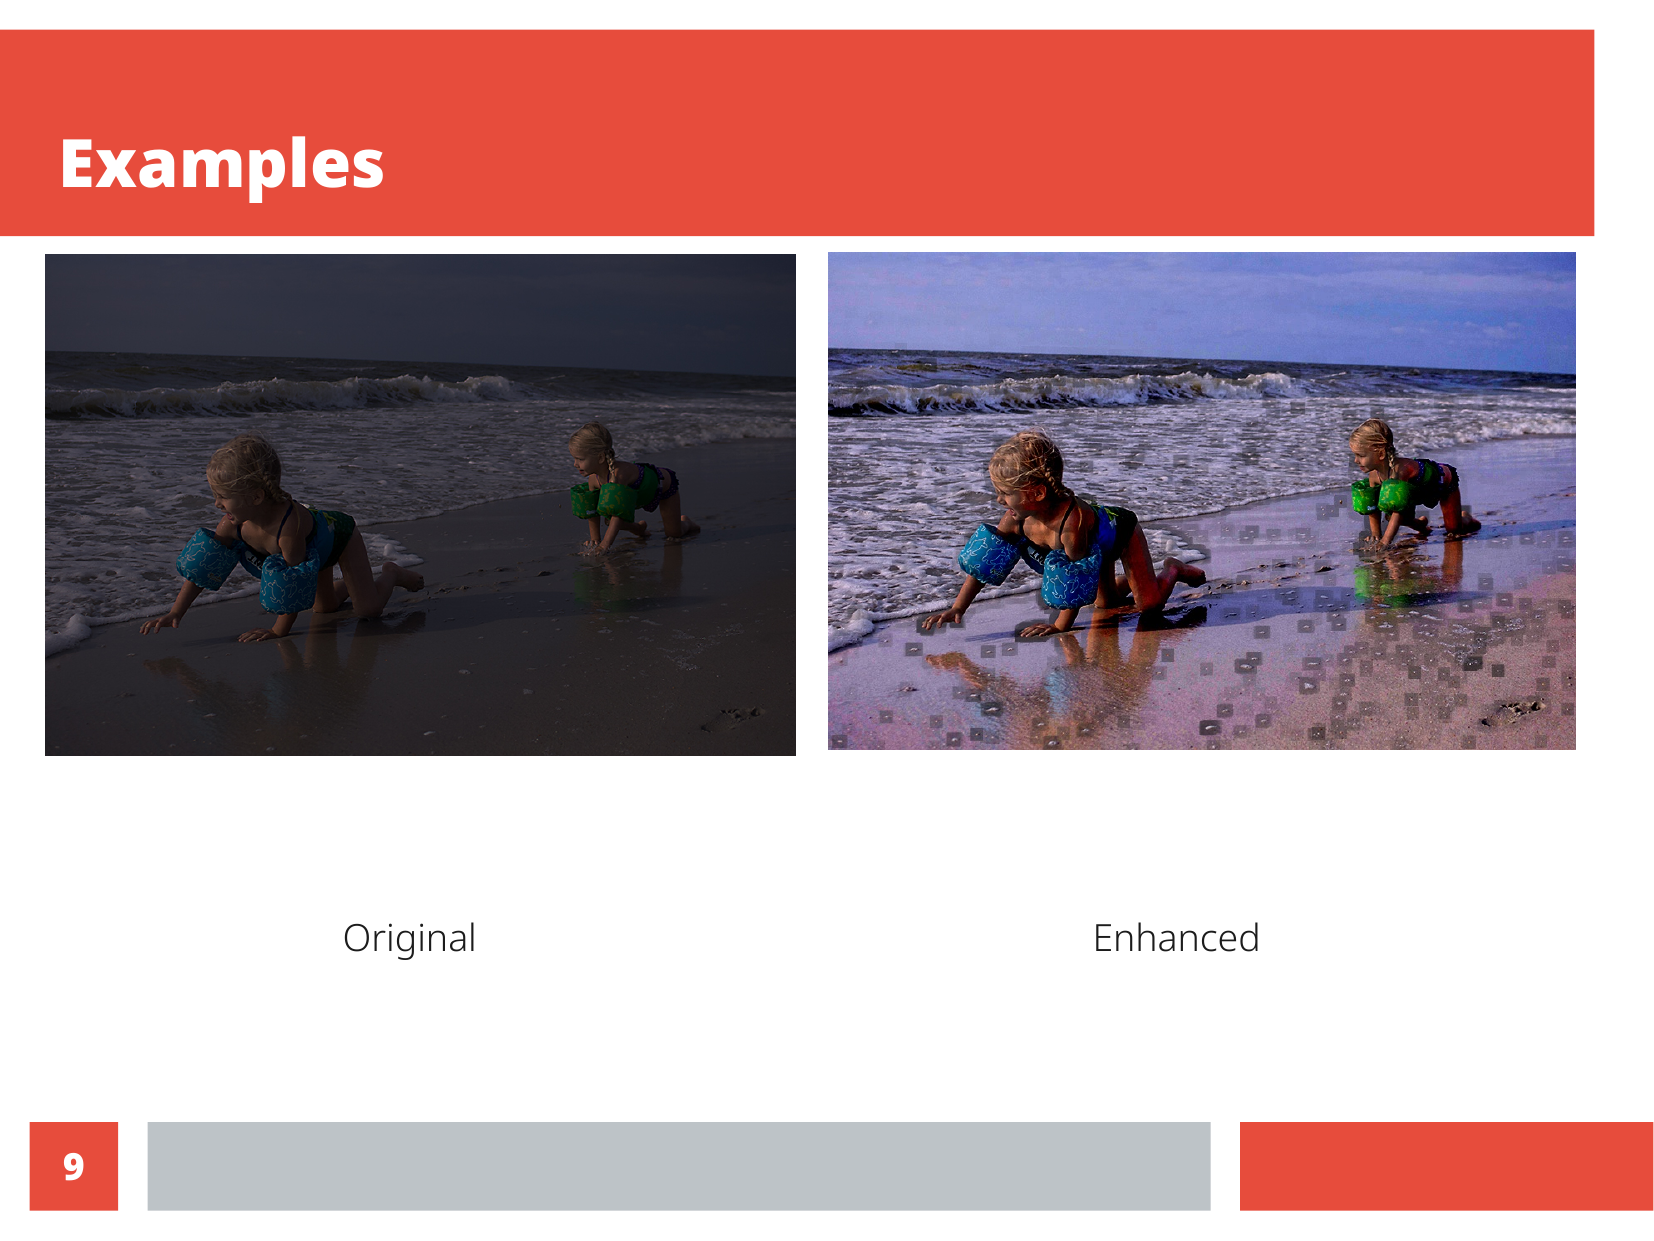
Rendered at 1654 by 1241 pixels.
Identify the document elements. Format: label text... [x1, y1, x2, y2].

picture [828, 252, 1576, 751]
list Original Enhanced [59, 324, 1565, 1093]
picture [45, 254, 796, 756]
title Examples [59, 59, 1595, 207]
